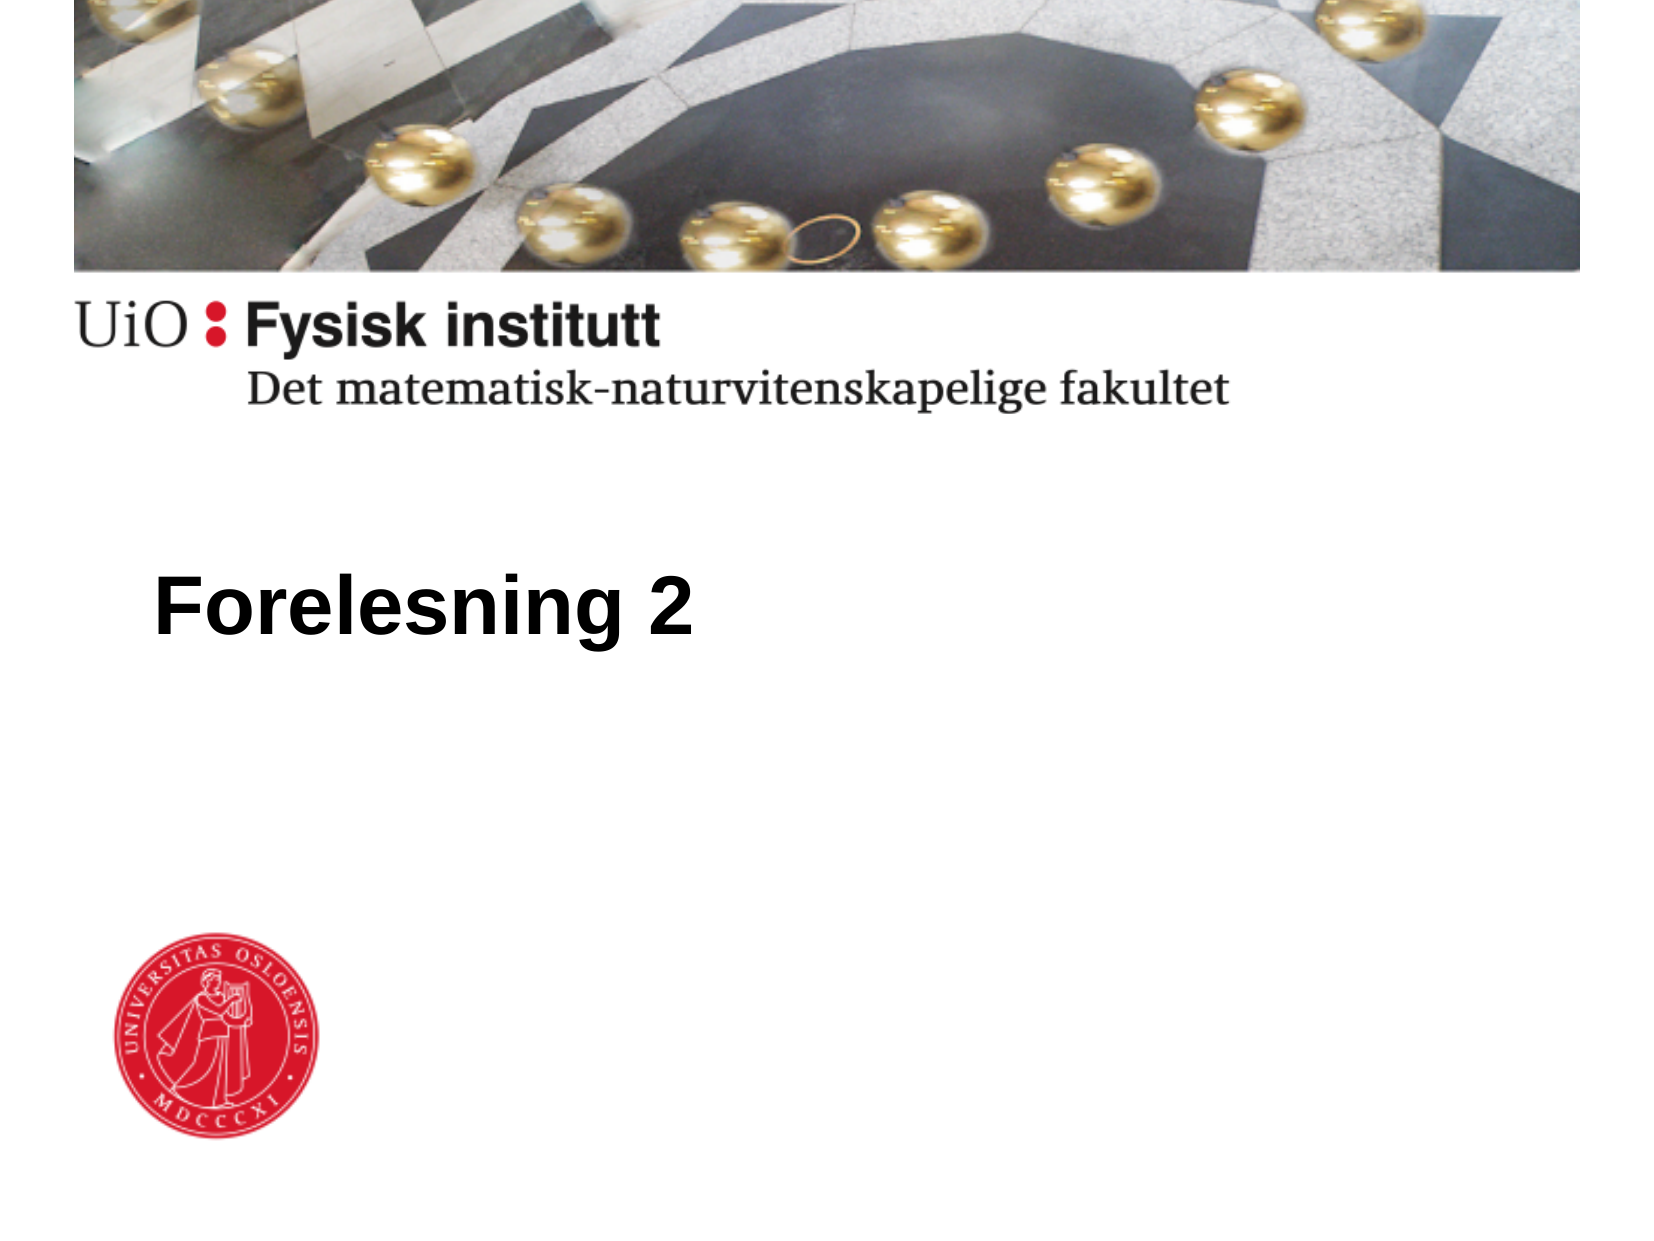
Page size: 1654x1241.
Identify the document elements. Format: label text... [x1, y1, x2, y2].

picture [72, 292, 1238, 420]
picture [74, 0, 1580, 280]
picture [109, 927, 326, 1147]
subtitle Forelesning 2 [153, 545, 1418, 666]
